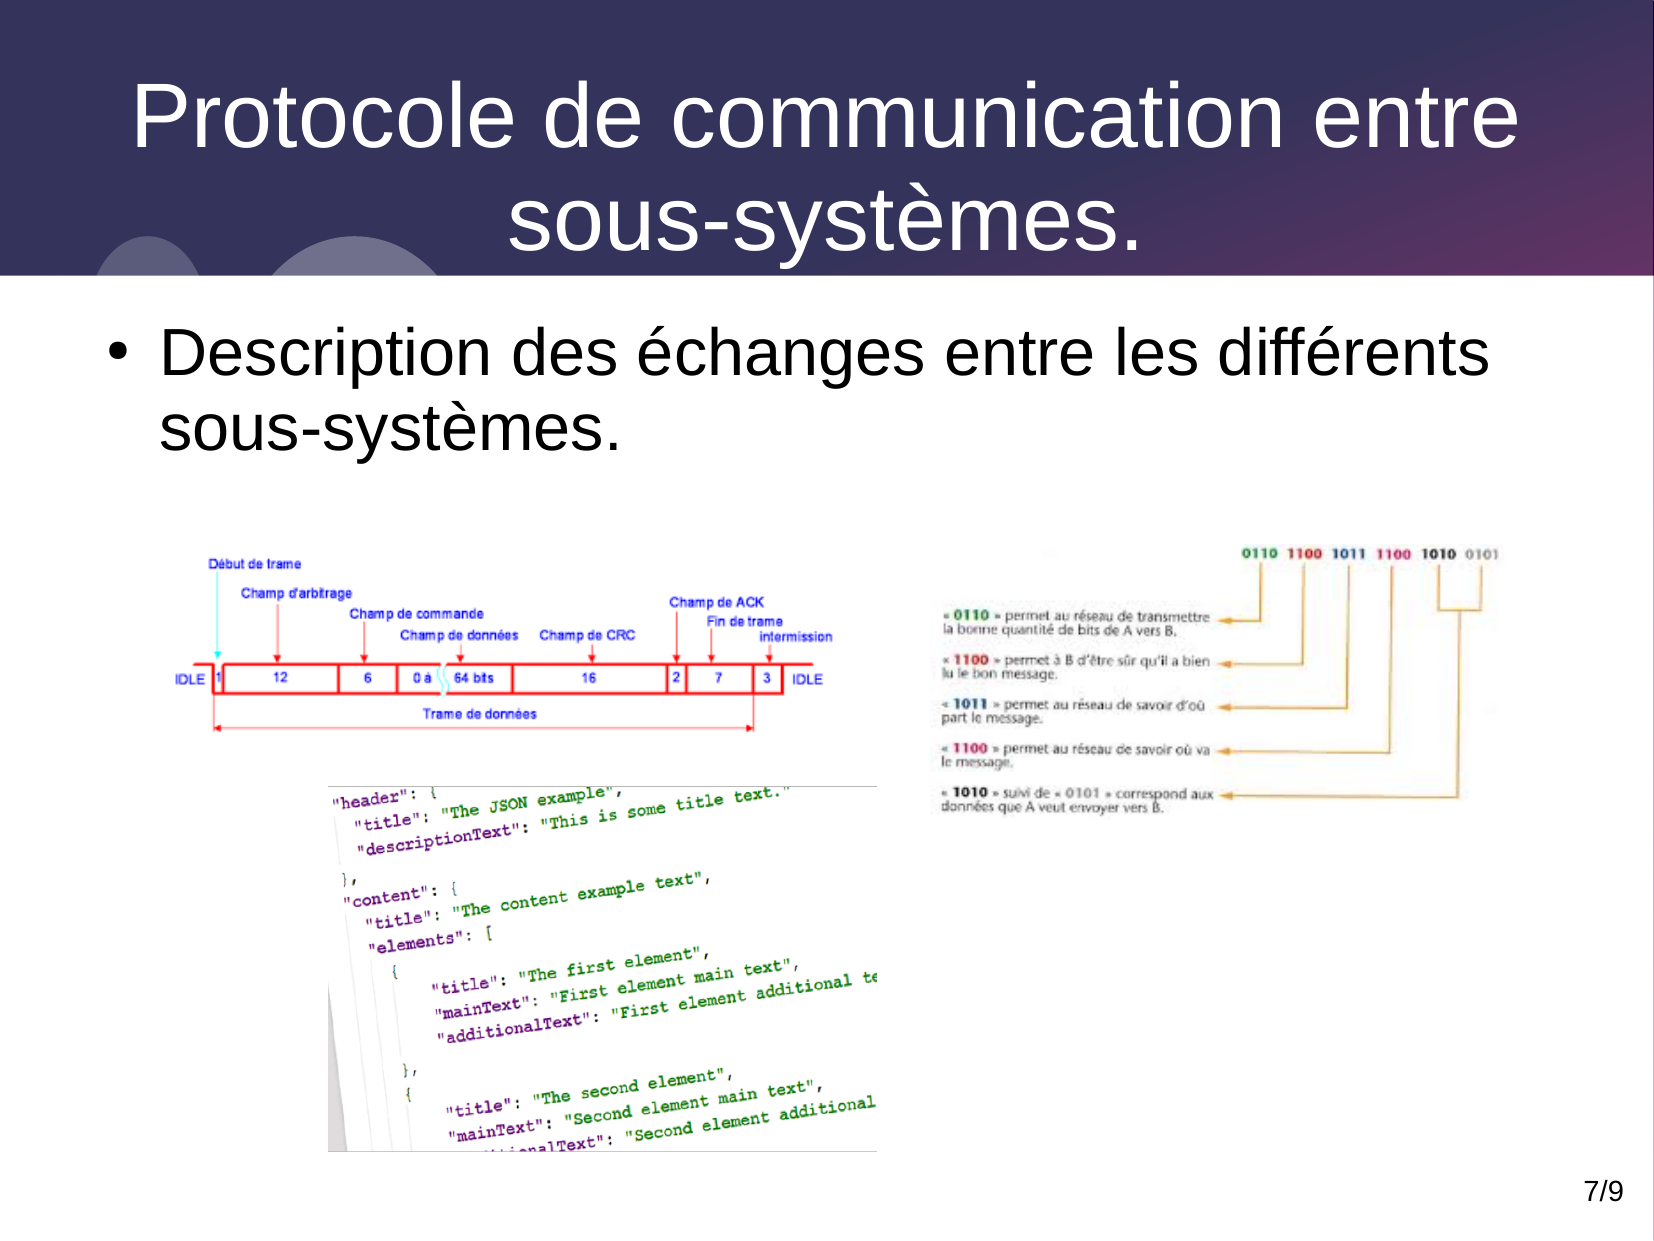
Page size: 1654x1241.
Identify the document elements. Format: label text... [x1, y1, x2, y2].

picture [328, 786, 877, 1152]
picture [930, 544, 1506, 820]
title Protocole de communication entre sous-systèmes. [88, 59, 1565, 276]
picture [165, 553, 842, 735]
list Description des échanges entre les différents sous-systèmes. [88, 314, 1565, 1103]
